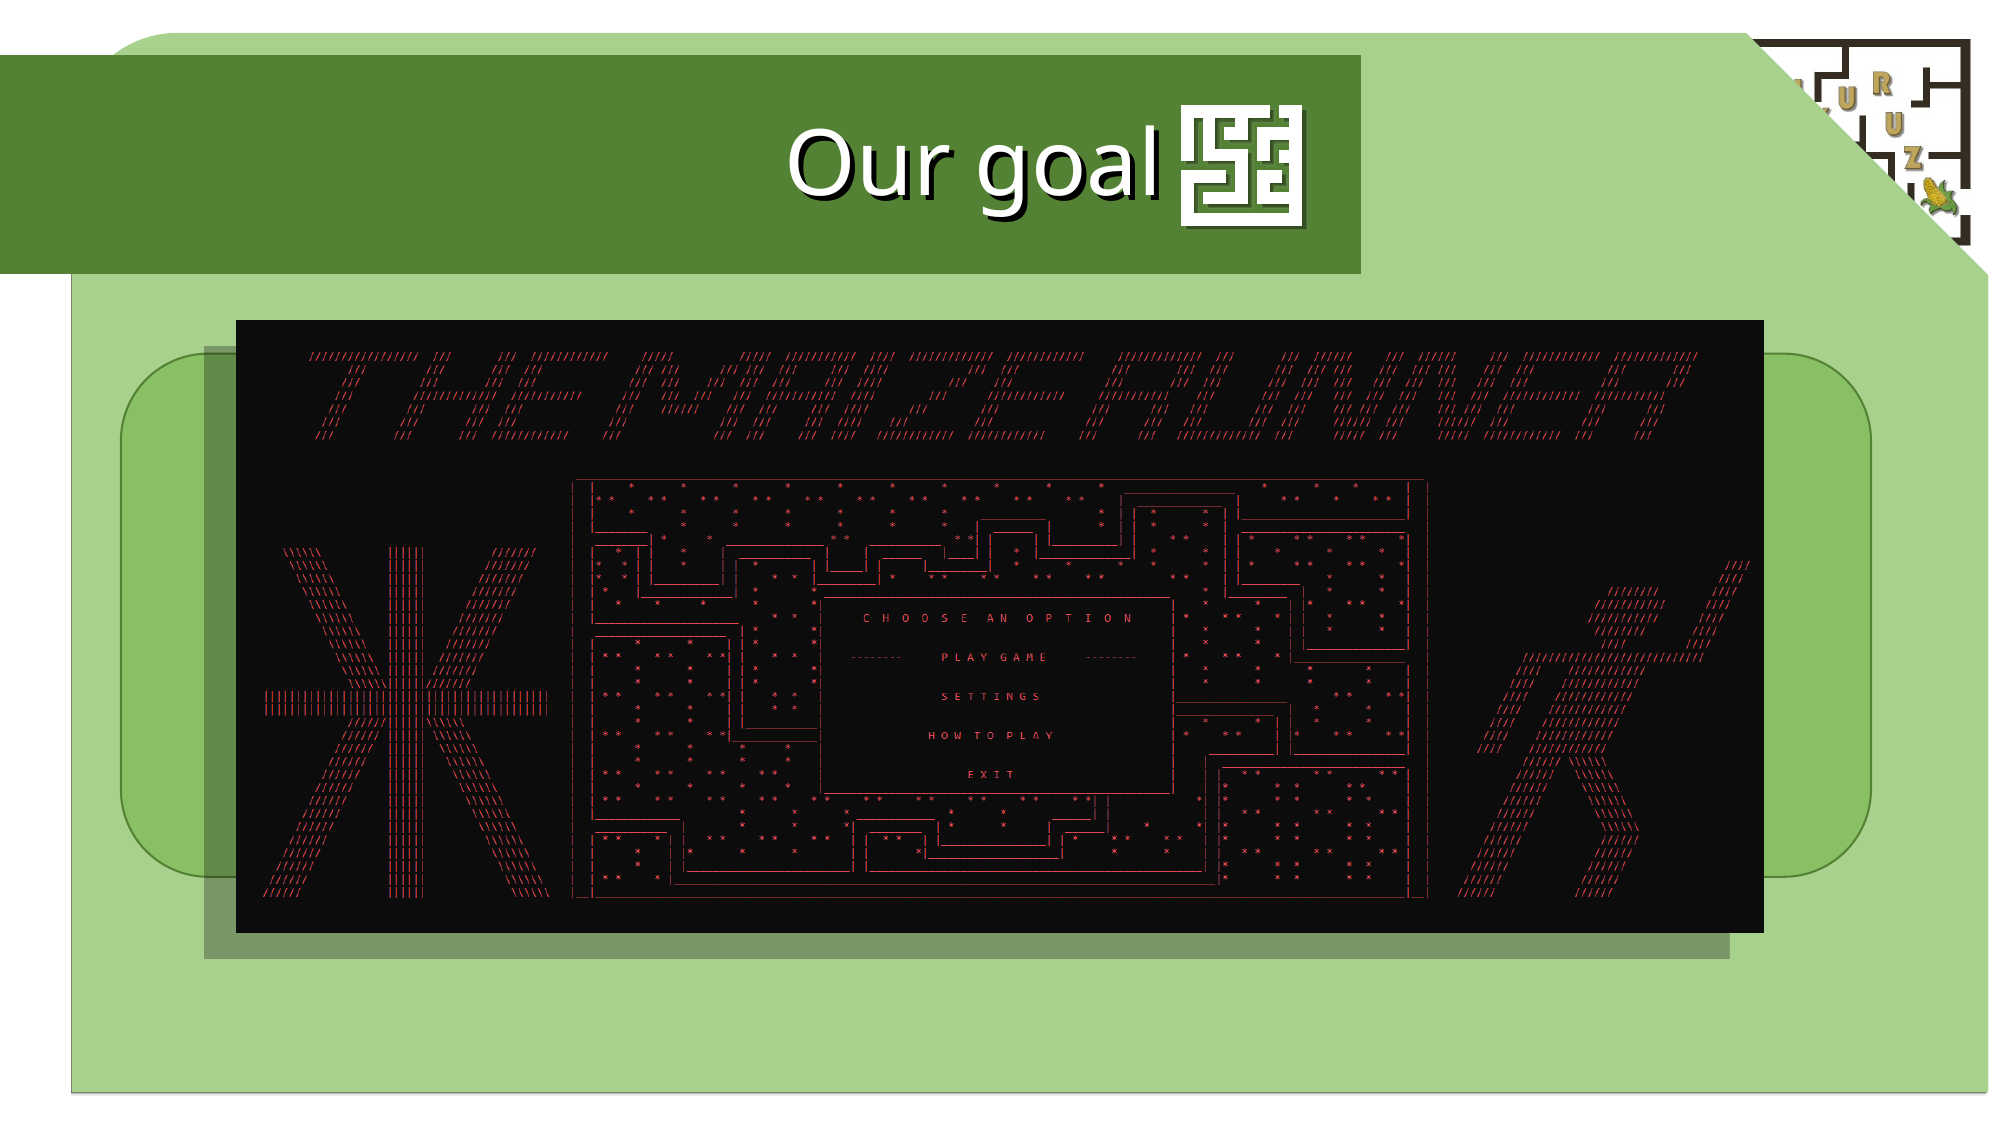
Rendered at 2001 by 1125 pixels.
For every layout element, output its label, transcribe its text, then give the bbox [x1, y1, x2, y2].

picture [1747, 32, 1973, 251]
picture [1154, 78, 1329, 253]
text_box [0, 32, 1989, 1093]
title Our goal [111, 57, 1837, 275]
picture [236, 320, 1764, 933]
